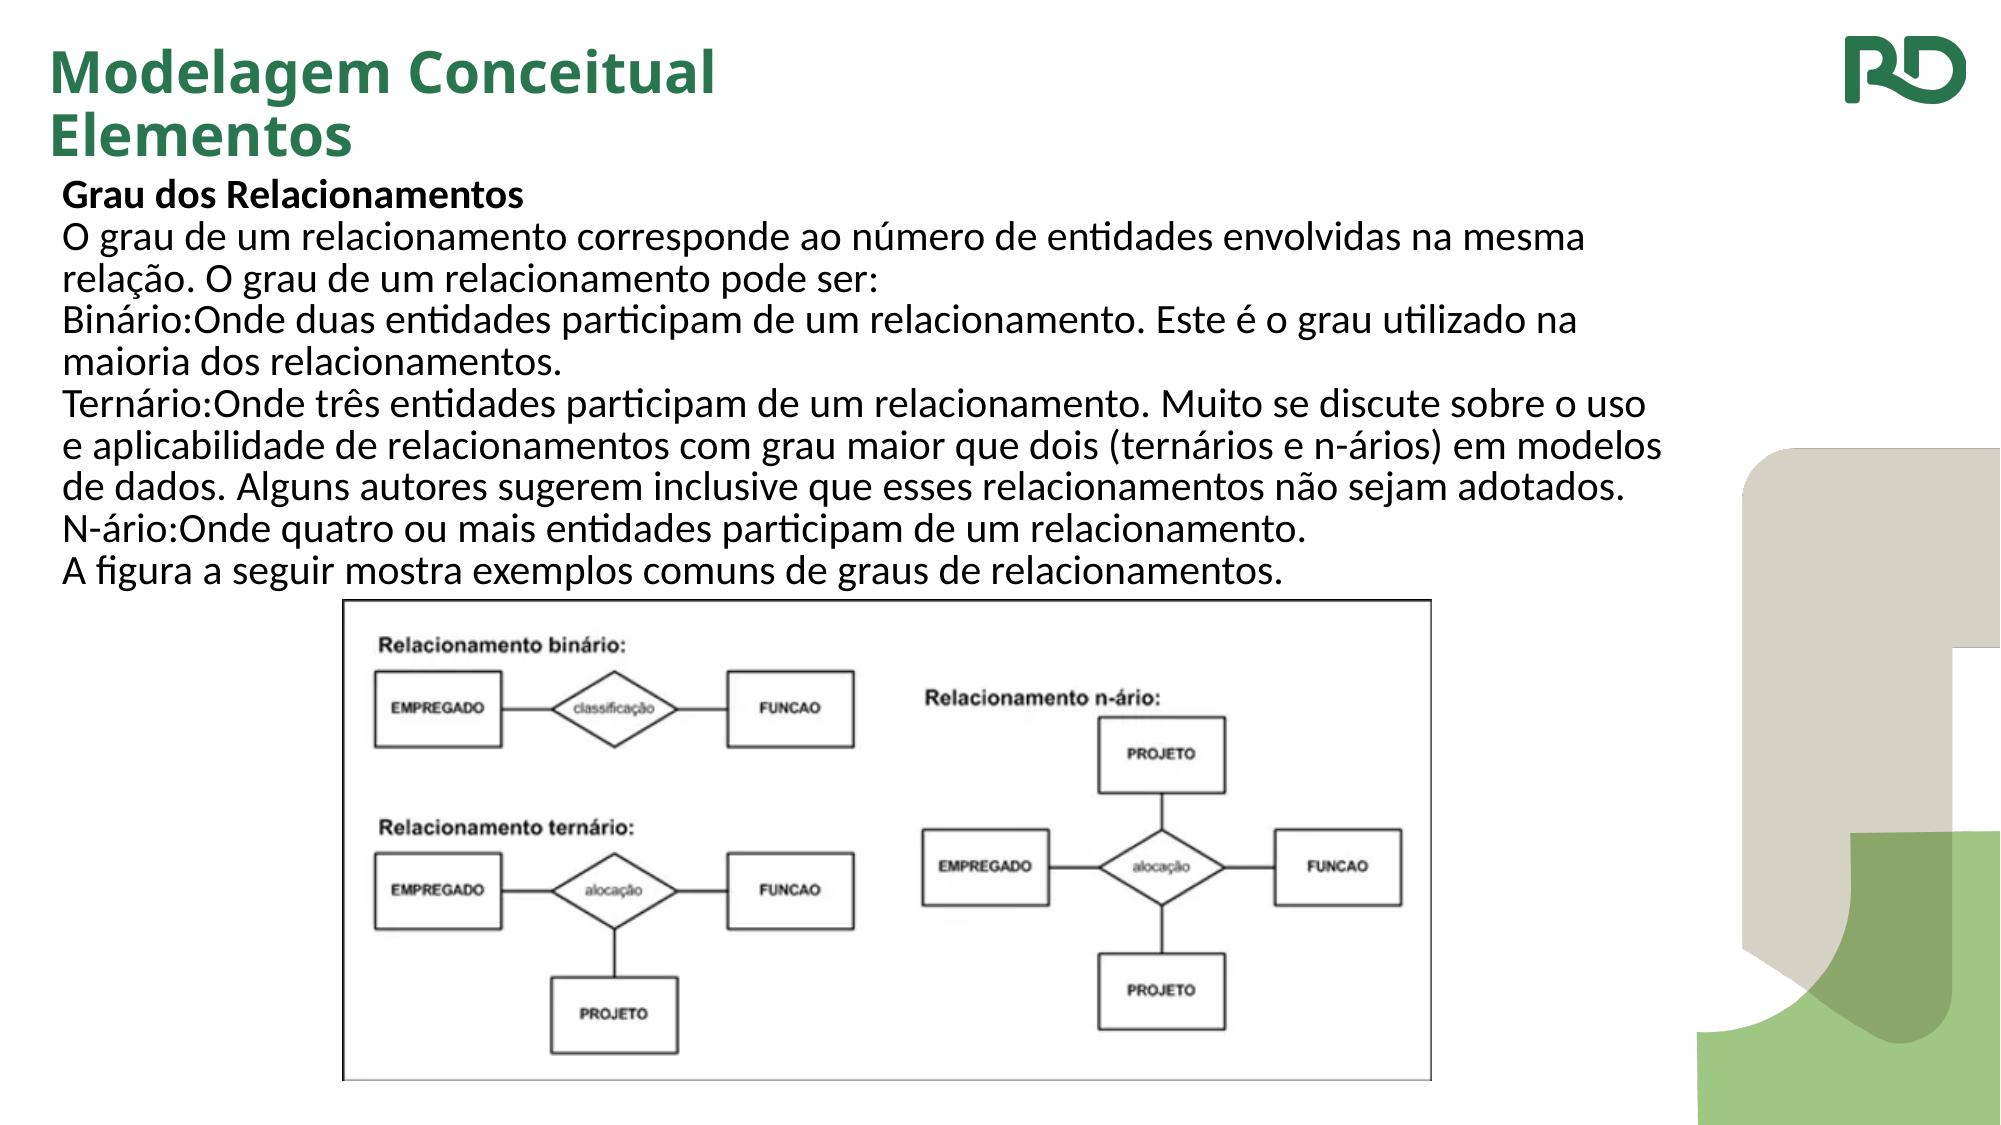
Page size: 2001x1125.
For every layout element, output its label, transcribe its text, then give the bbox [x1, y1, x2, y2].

picture [342, 599, 1432, 1081]
text_box Modelagem Conceitual Elementos [33, 35, 1477, 180]
text_box Grau dos Relacionamentos O grau de um relacionamento corresponde ao número de entidades envolvidas na mesma relação. O grau de um relacionamento pode ser: Binário:Onde duas entidades participam de um relacionamento. Este é o grau utilizado na maioria dos relacionamentos. Ternário:Onde três entidades participam de um relacionamento. Muito se discute sobre o uso e aplicabilidade de relacionamentos com grau maior que dois (ternários e n-ários) em modelos de dados. Alguns autores sugerem inclusive que esses relacionamentos não sejam adotados. N-ário:Onde quatro ou mais entidades participam de um relacionamento. A figura a seguir mostra exemplos comuns de graus de relacionamentos. [47, 170, 1689, 603]
picture [1683, 416, 2000, 1125]
